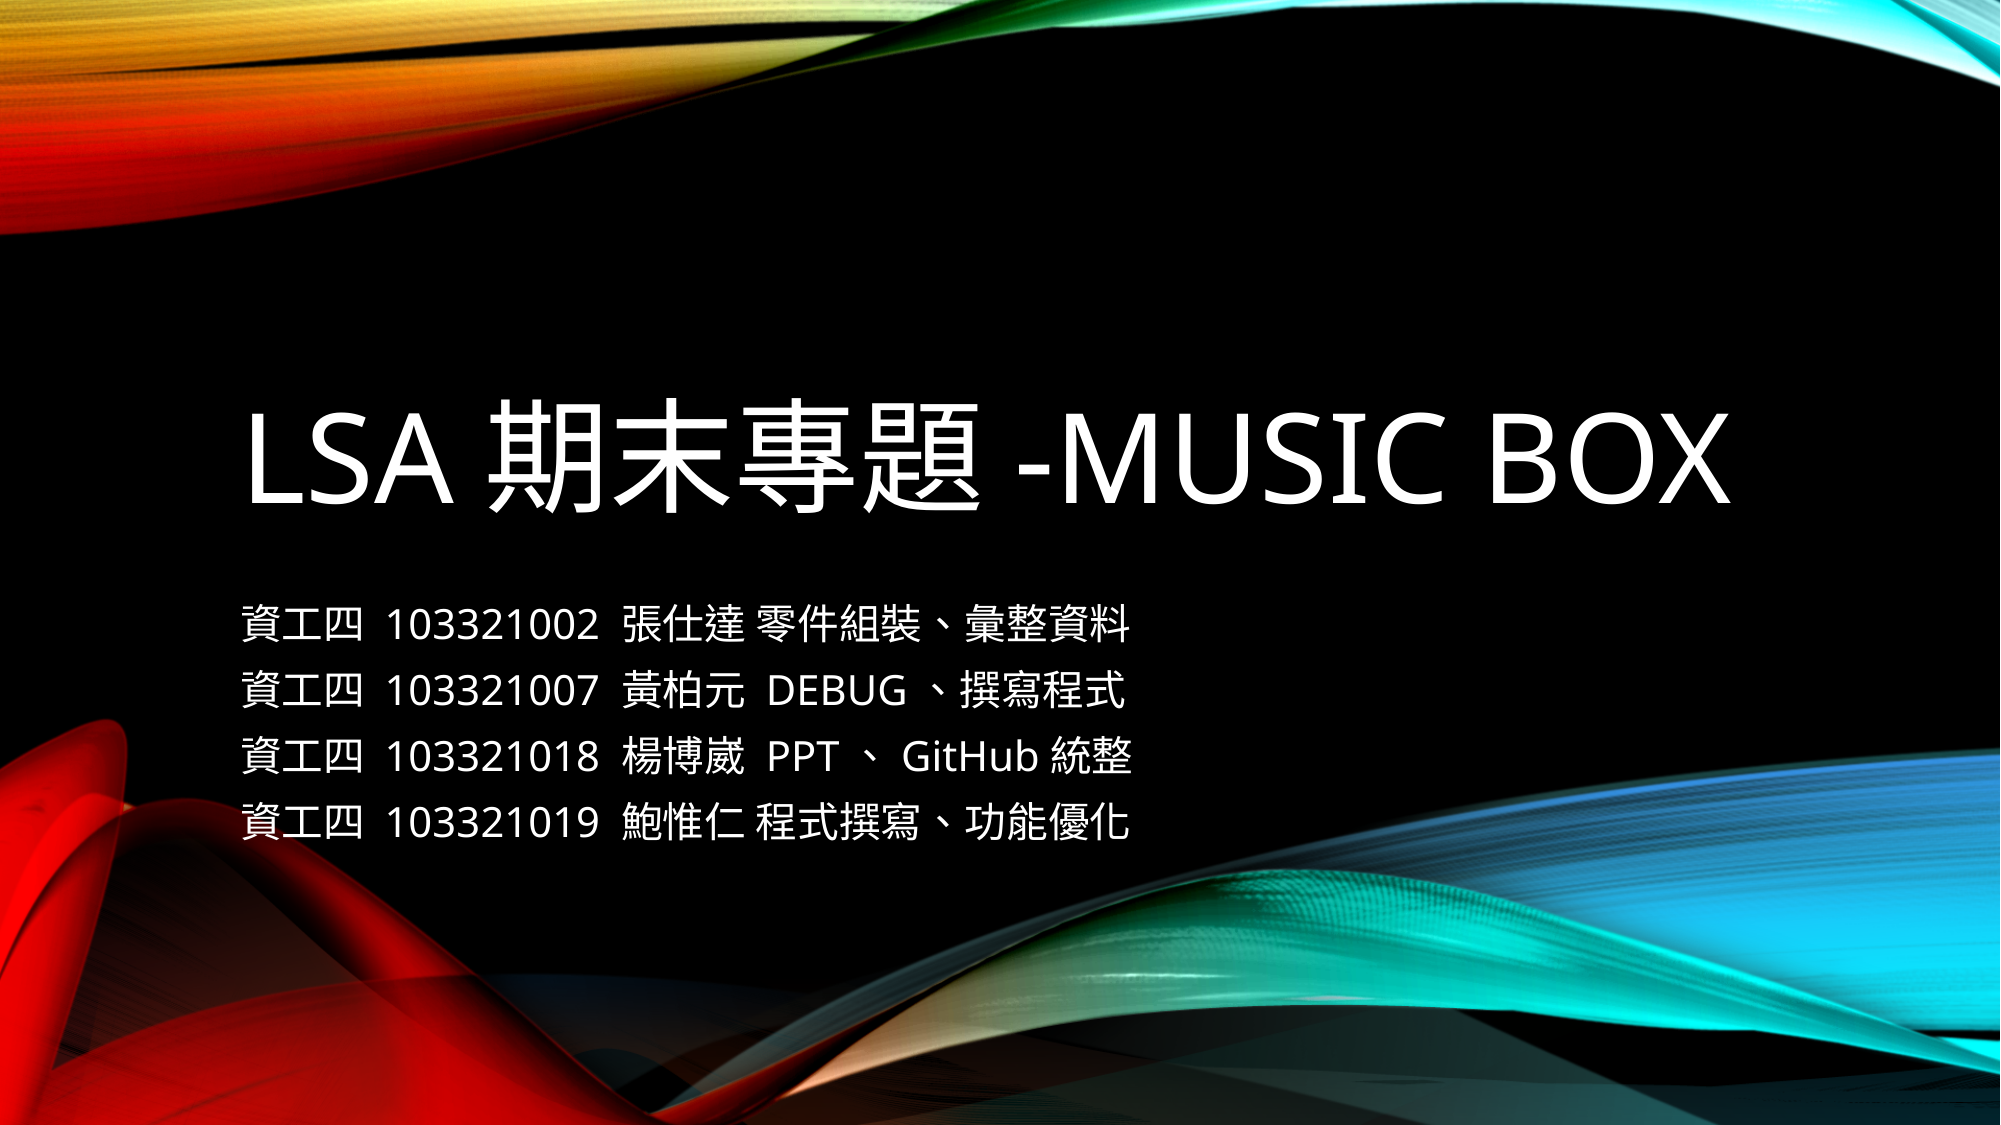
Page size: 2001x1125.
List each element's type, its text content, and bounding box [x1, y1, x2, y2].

title Lsa期末專題-Music box [225, 238, 1776, 539]
subtitle 資工四 103321002 張仕達 零件組裝、彙整資料 資工四 103321007 黃柏元 DEBUG、撰寫程式 資工四 103321018 楊博崴 PPT、GitHub統整 資工四 103321019 鮑惟仁 程式撰寫、功能優化 [225, 595, 1776, 877]
